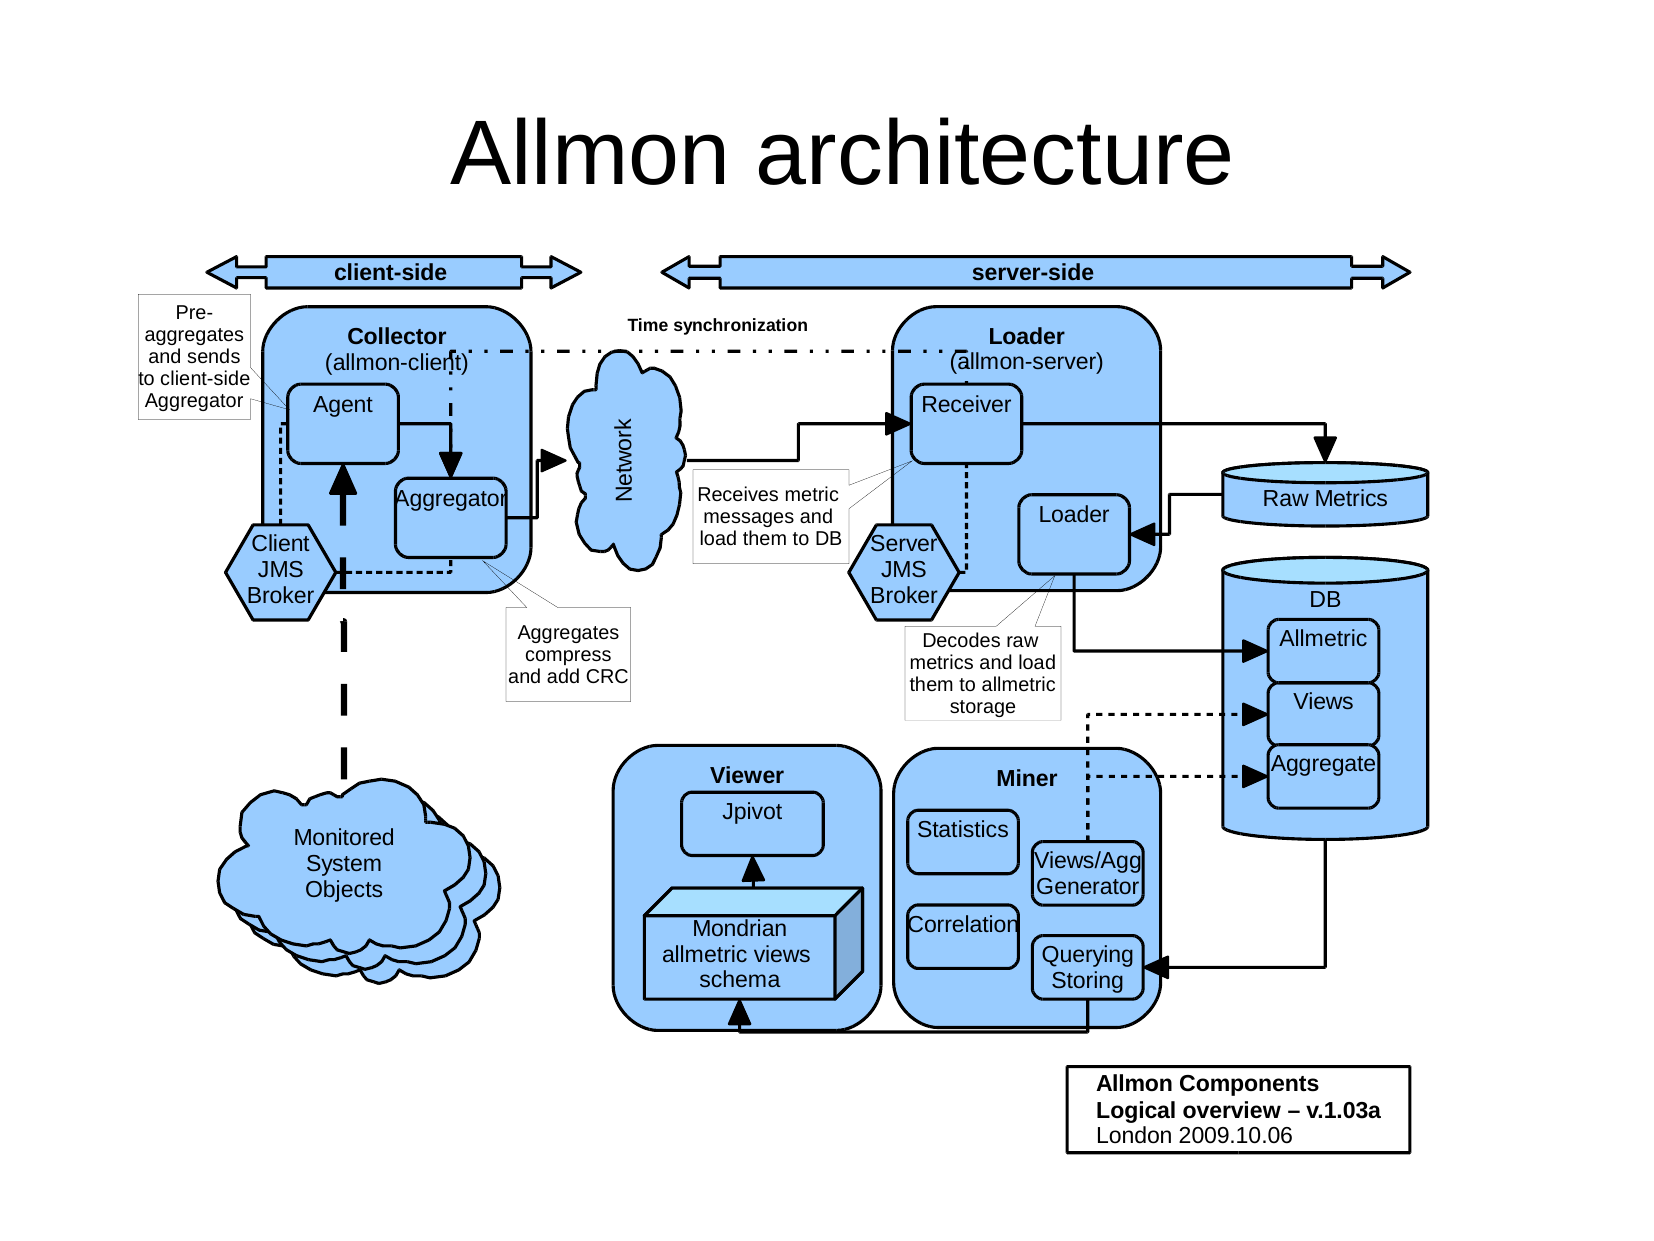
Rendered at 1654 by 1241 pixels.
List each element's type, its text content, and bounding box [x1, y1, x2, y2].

chart [0, 236, 1572, 1179]
title Allmon architecture [82, 49, 1571, 236]
